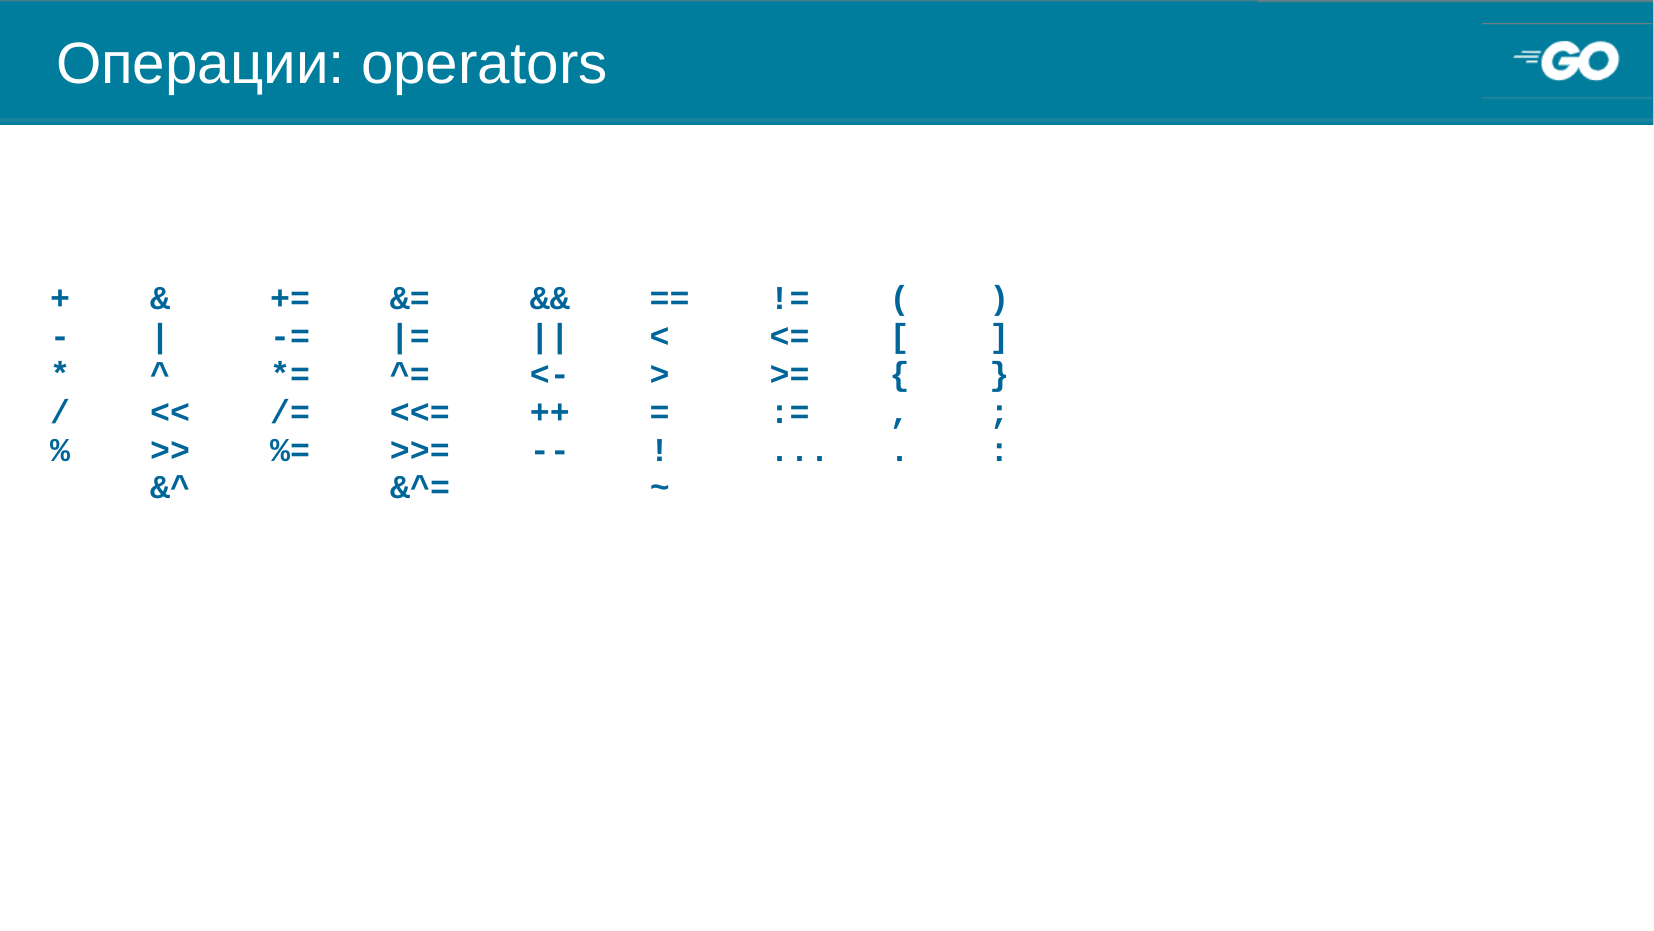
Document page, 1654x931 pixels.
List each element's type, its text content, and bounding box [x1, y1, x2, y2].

picture [1542, 41, 1619, 81]
text_box + & += &= && == != ( ) - | -= |= || < <= [ ] * ^ *= ^= <- > >= { } / << /= <<= ++ = := , ; % >> %= >>= -- ! ... . : &^ &^= ~ [35, 124, 1619, 898]
text_box Операции: operators [41, 23, 1495, 104]
